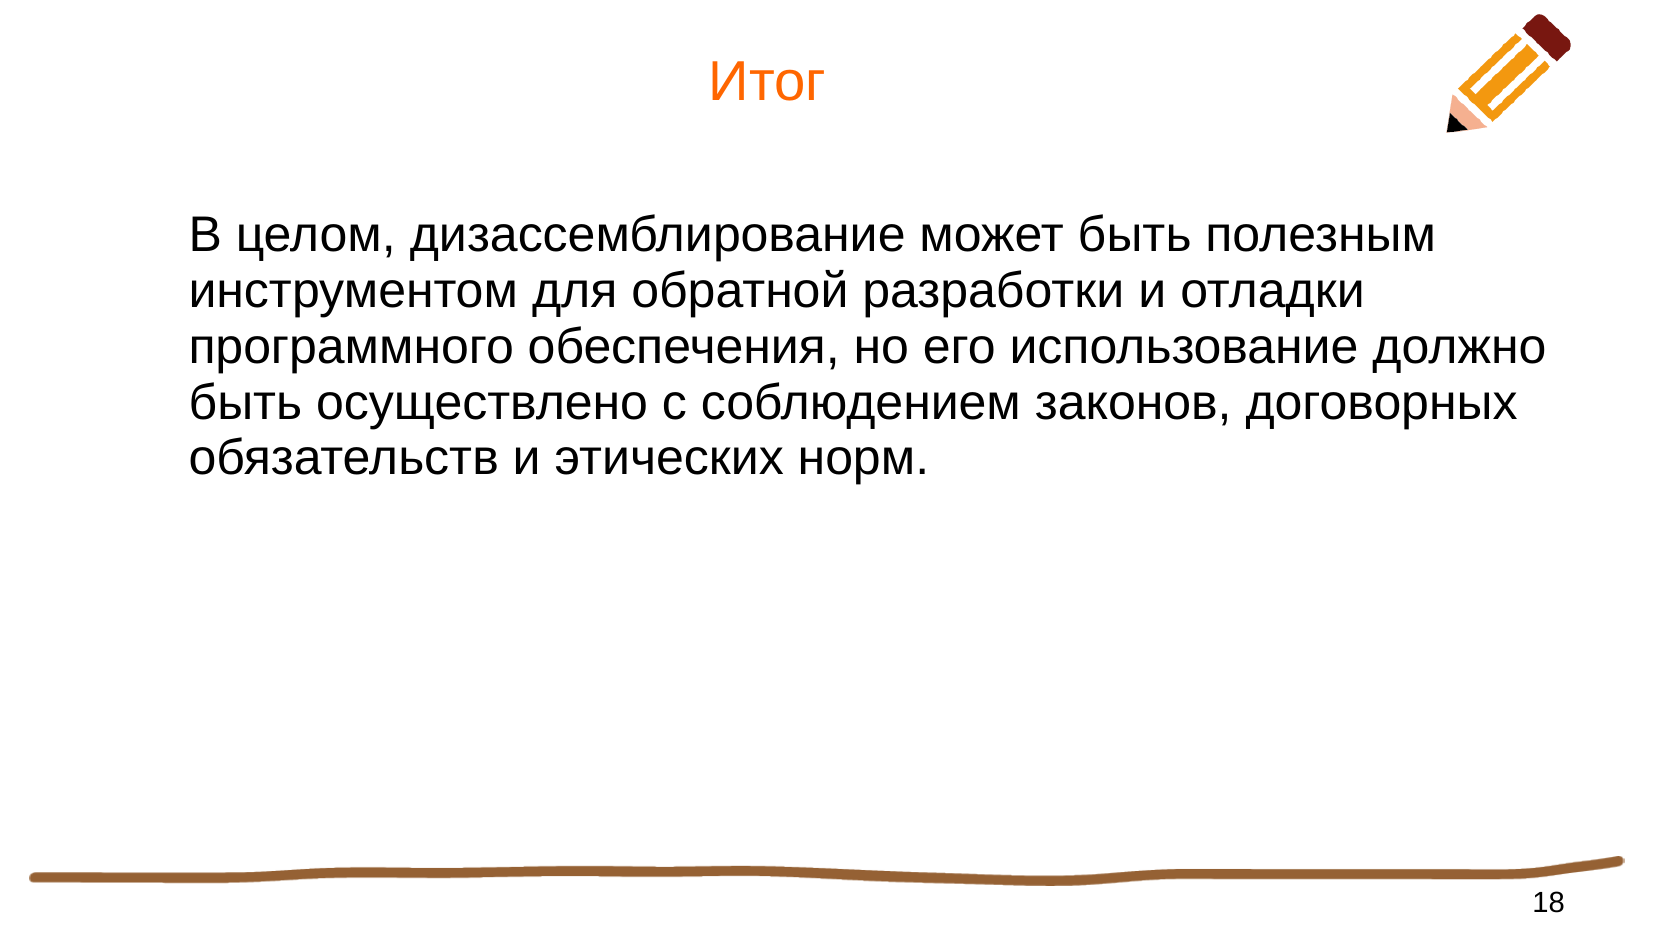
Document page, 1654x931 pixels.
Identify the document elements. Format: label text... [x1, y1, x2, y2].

picture [1446, 14, 1571, 133]
list В целом, дизассемблирование может быть полезным инструментом для обратной разработки и отладки программного обеспечения, но его использование должно быть осуществлено с соблюдением законов, договорных обязательств и этических норм. [117, 206, 1565, 857]
picture [29, 856, 1625, 886]
title Итог [88, 29, 1447, 133]
